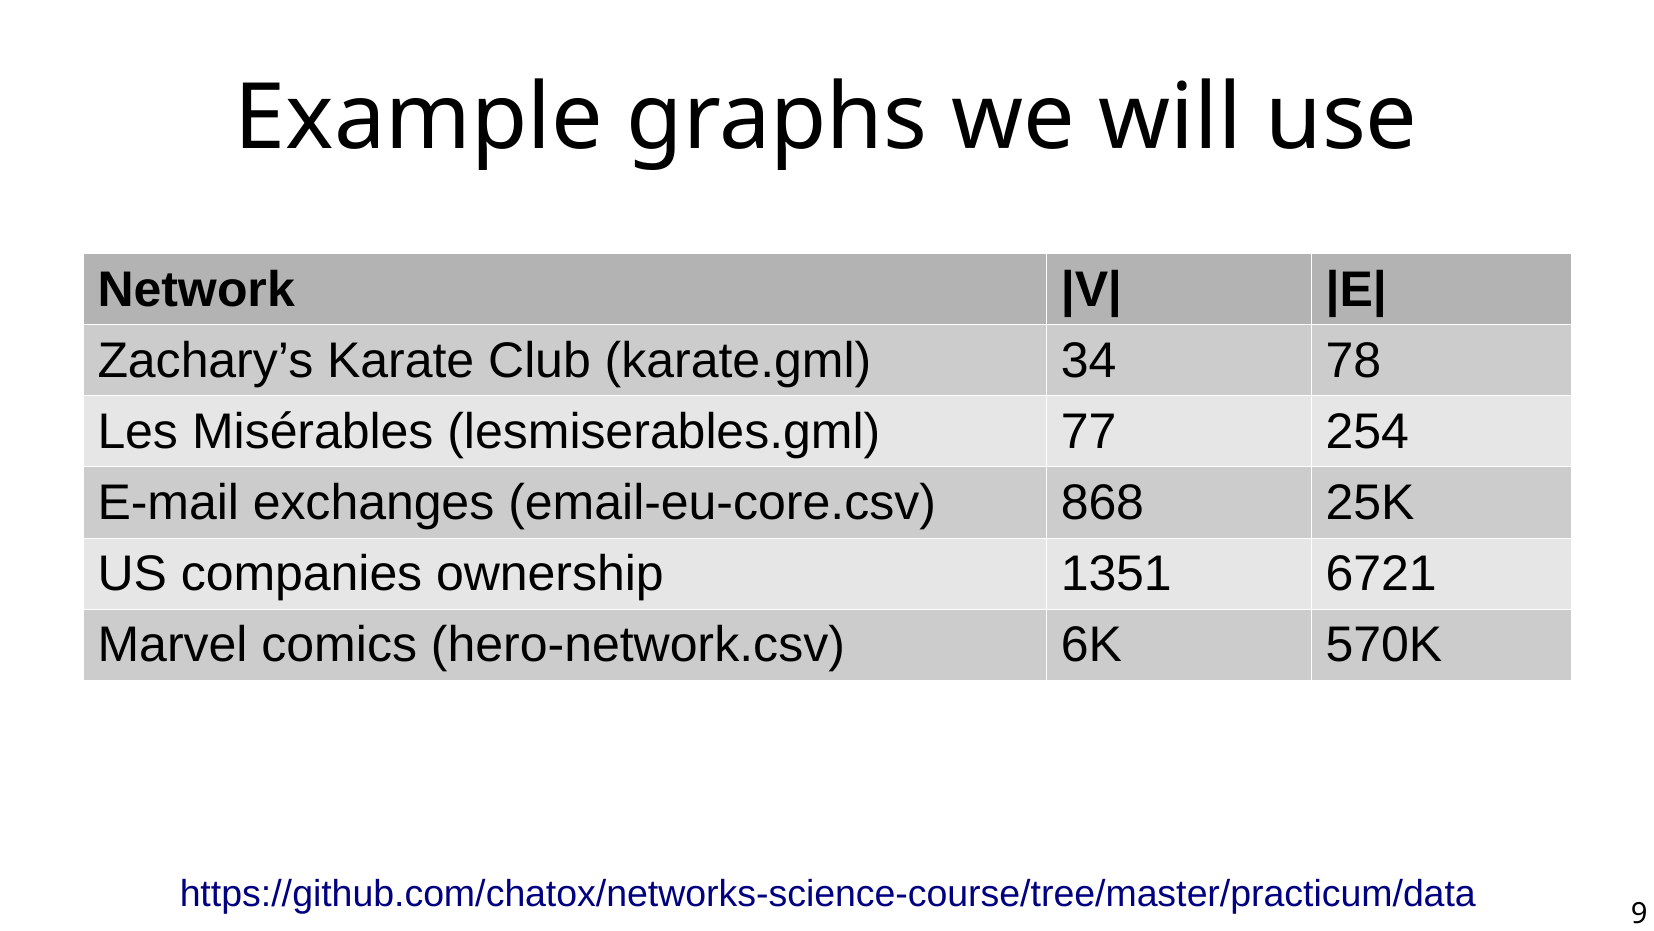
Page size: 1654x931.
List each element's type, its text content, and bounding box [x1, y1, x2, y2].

table_cell 34 [1047, 325, 1311, 395]
table_header |V| [1047, 254, 1311, 324]
table_cell 77 [1047, 396, 1311, 466]
table_cell Marvel comics (hero-network.csv) [84, 610, 1046, 680]
table_cell Zachary’s Karate Club (karate.gml) [84, 325, 1046, 395]
table_cell 25K [1312, 467, 1571, 538]
table_cell Les Misérables (lesmiserables.gml) [84, 396, 1046, 466]
table_cell 868 [1047, 467, 1311, 538]
table_header |E| [1312, 254, 1571, 324]
table_cell 570K [1312, 610, 1571, 680]
table_cell 78 [1312, 325, 1571, 395]
table_header Network [84, 254, 1046, 324]
table_cell US companies ownership [84, 539, 1046, 609]
table_cell 6K [1047, 610, 1311, 680]
title Example graphs we will use [82, 1, 1571, 226]
text_box https://github.com/chatox/networks-science-course/tree/master/practicum/data [165, 864, 1492, 916]
table_cell 6721 [1312, 539, 1571, 609]
table_cell E-mail exchanges (email-eu-core.csv) [84, 467, 1046, 538]
table_cell 254 [1312, 396, 1571, 466]
table_cell 1351 [1047, 539, 1311, 609]
